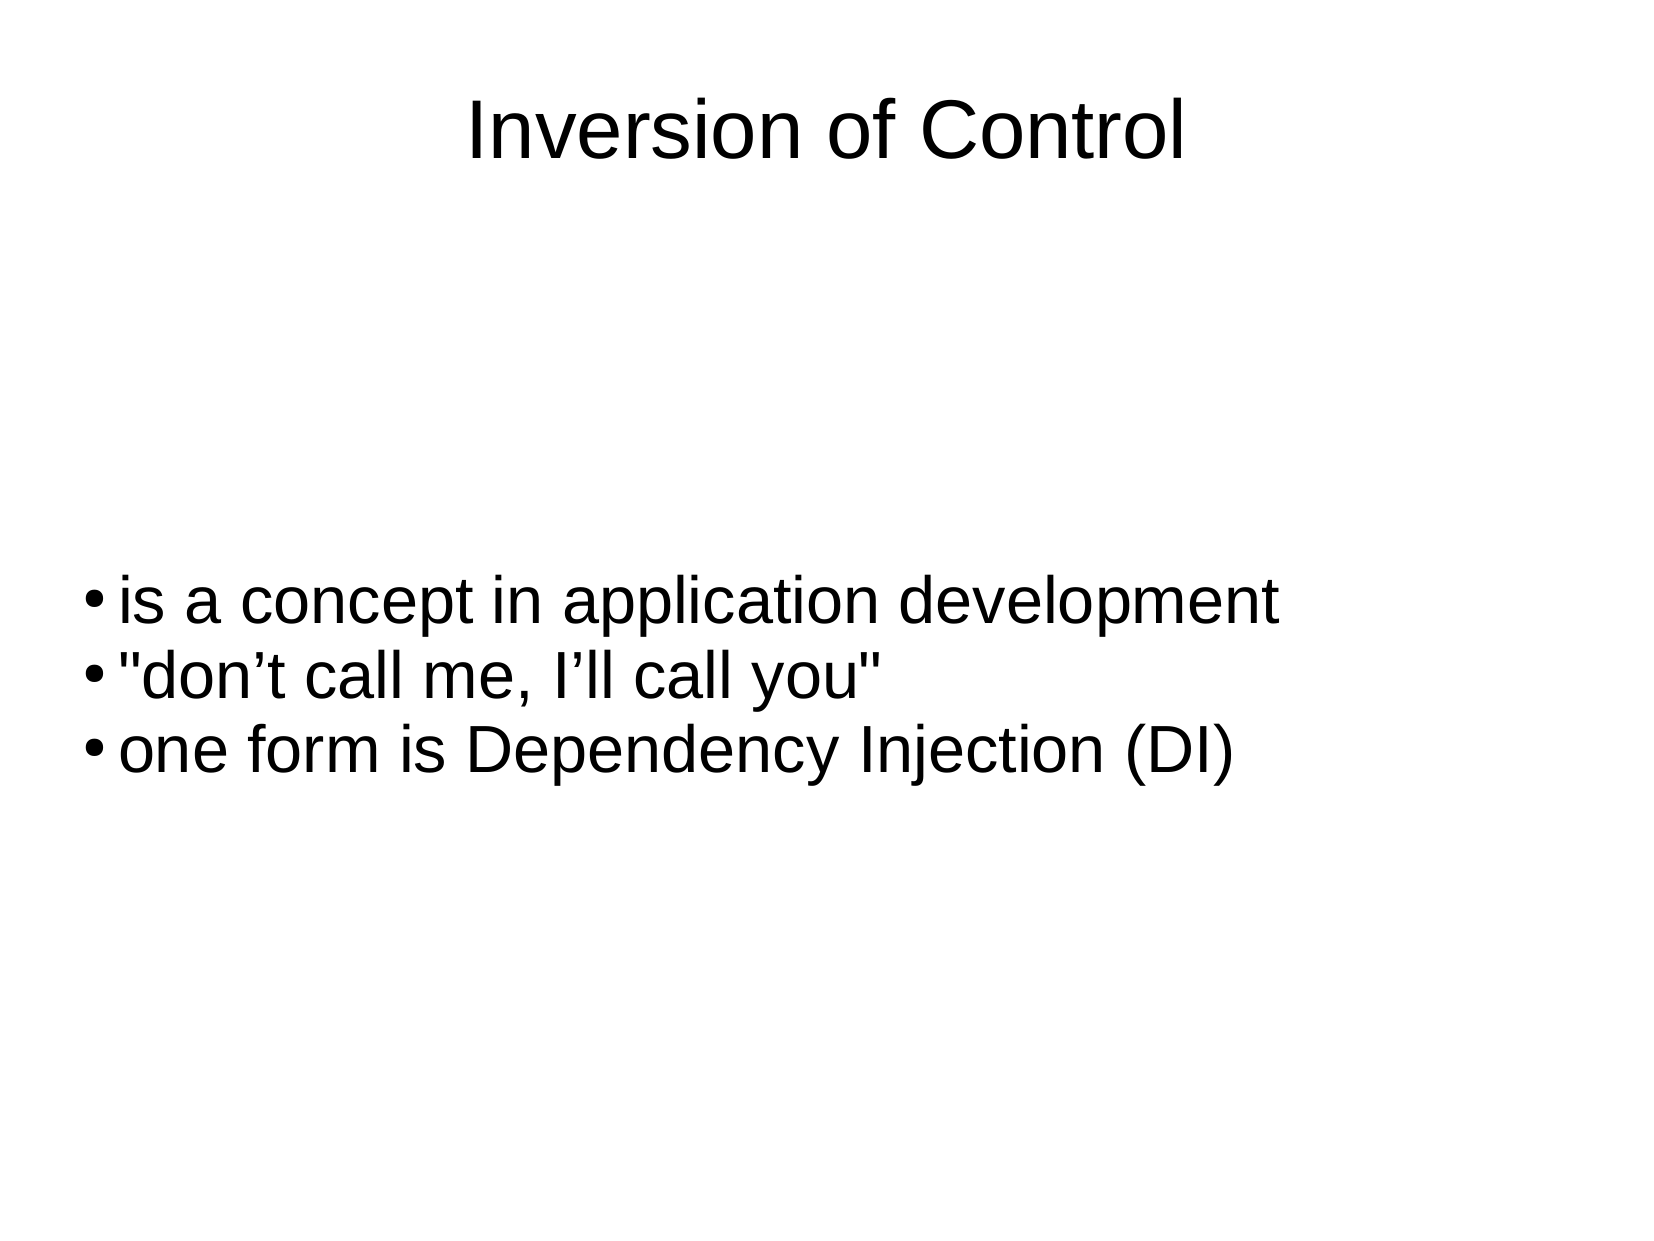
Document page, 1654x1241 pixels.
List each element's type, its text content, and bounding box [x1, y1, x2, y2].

title Inversion of Control [82, 49, 1571, 211]
subtitle is a concept in application development "don’t call me, I’ll call you" one form is Dependency Injection (DI) [82, 225, 1571, 1126]
